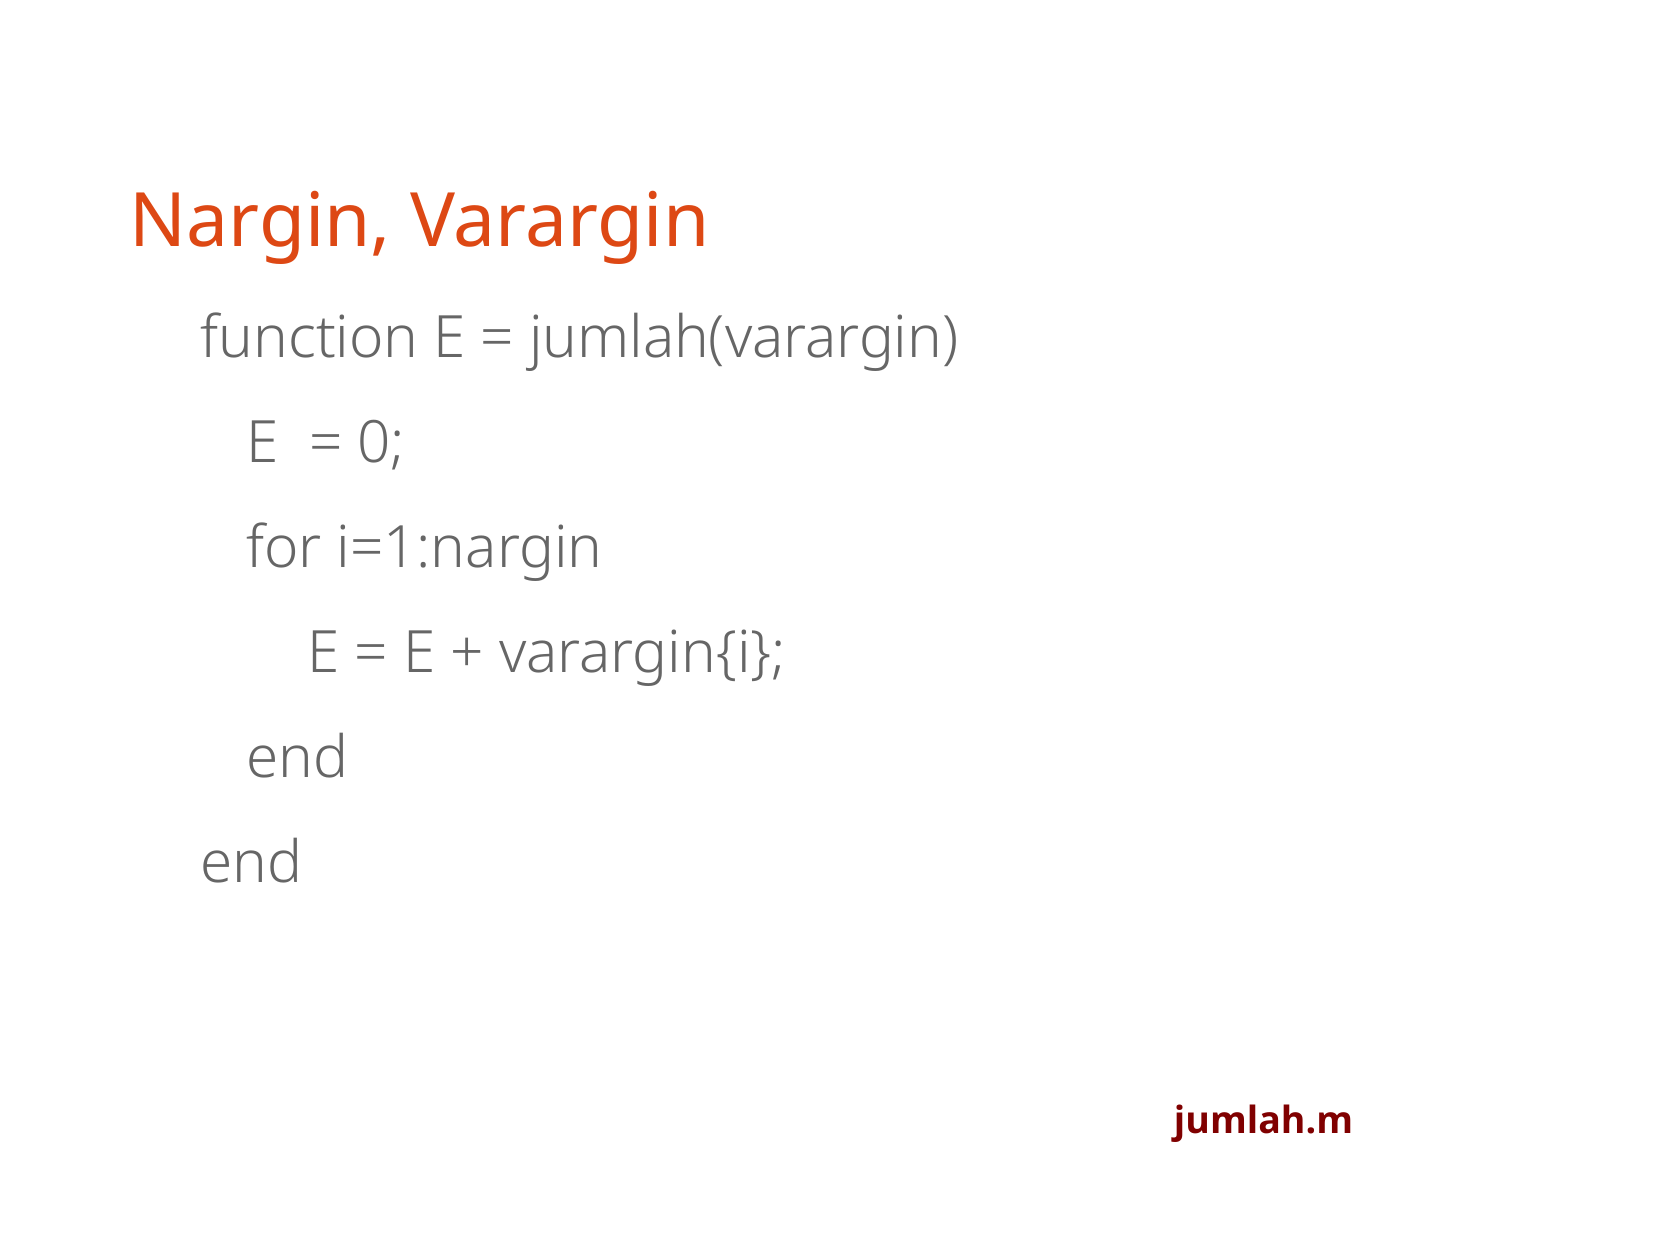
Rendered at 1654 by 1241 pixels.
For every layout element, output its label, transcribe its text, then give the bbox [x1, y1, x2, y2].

list function E = jumlah(varargin) E = 0; for i=1:nargin E = E + varargin{i}; end end [129, 295, 1518, 1010]
title Nargin, Varargin [129, 153, 1518, 281]
text_box jumlah.m [968, 1086, 1560, 1144]
